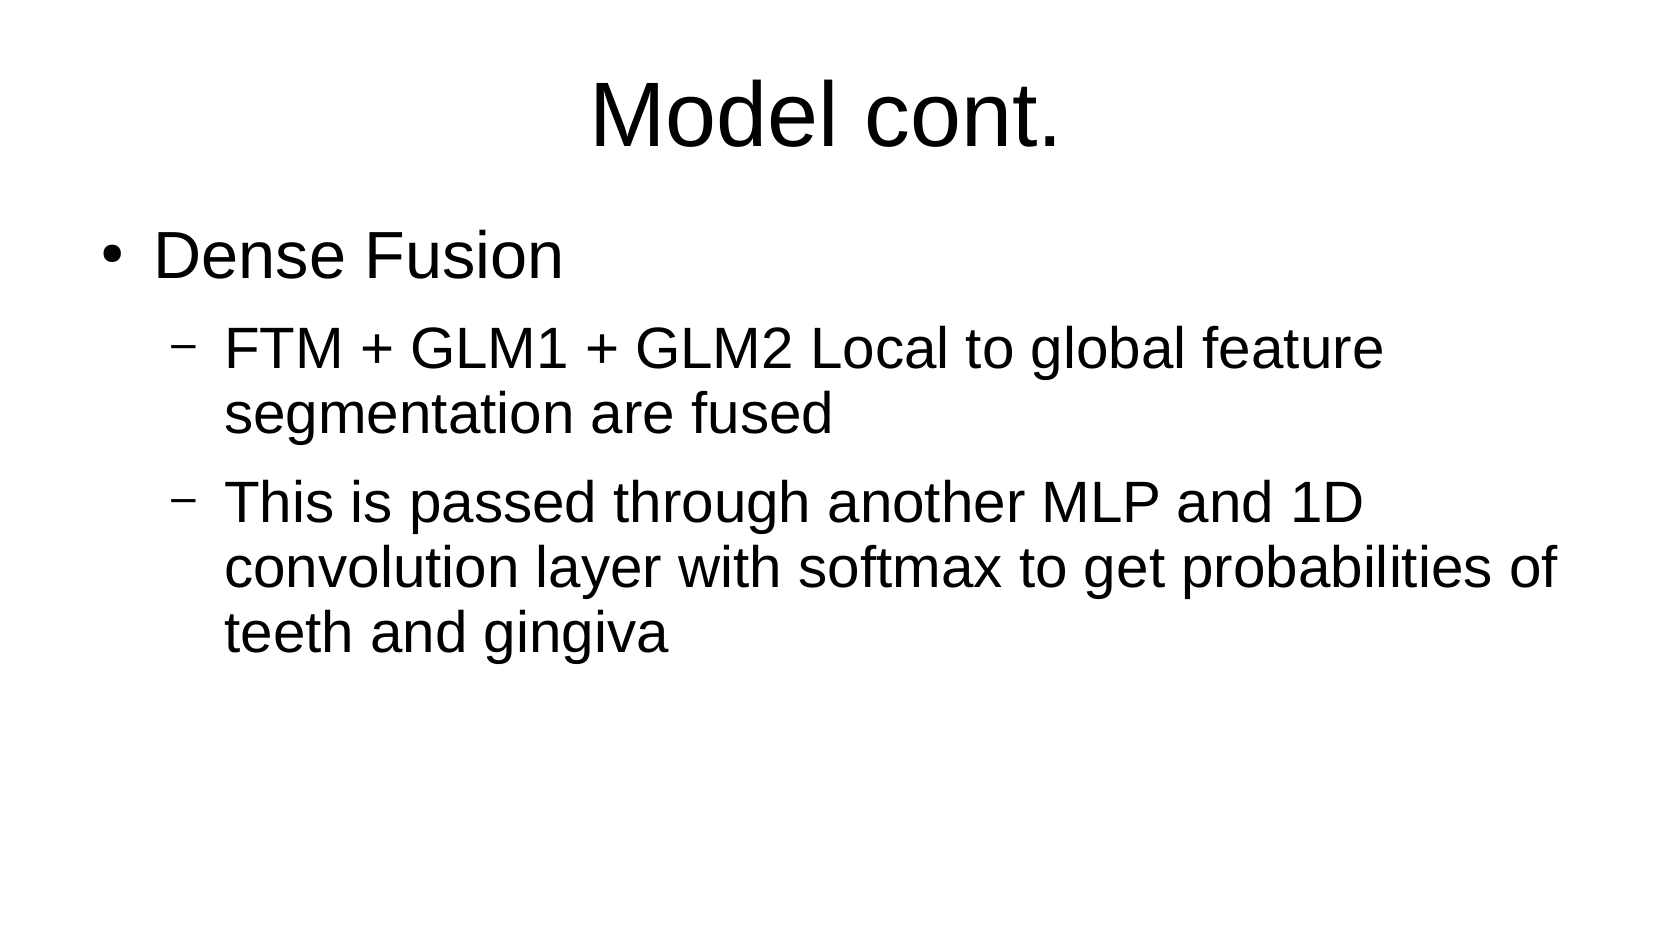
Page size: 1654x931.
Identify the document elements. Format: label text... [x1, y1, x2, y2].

title Model cont. [82, 37, 1571, 193]
list Dense Fusion FTM + GLM1 + GLM2 Local to global feature segmentation are fused This is passed through another MLP and 1D convolution layer with softmax to get probabilities of teeth and gingiva [82, 217, 1571, 758]
